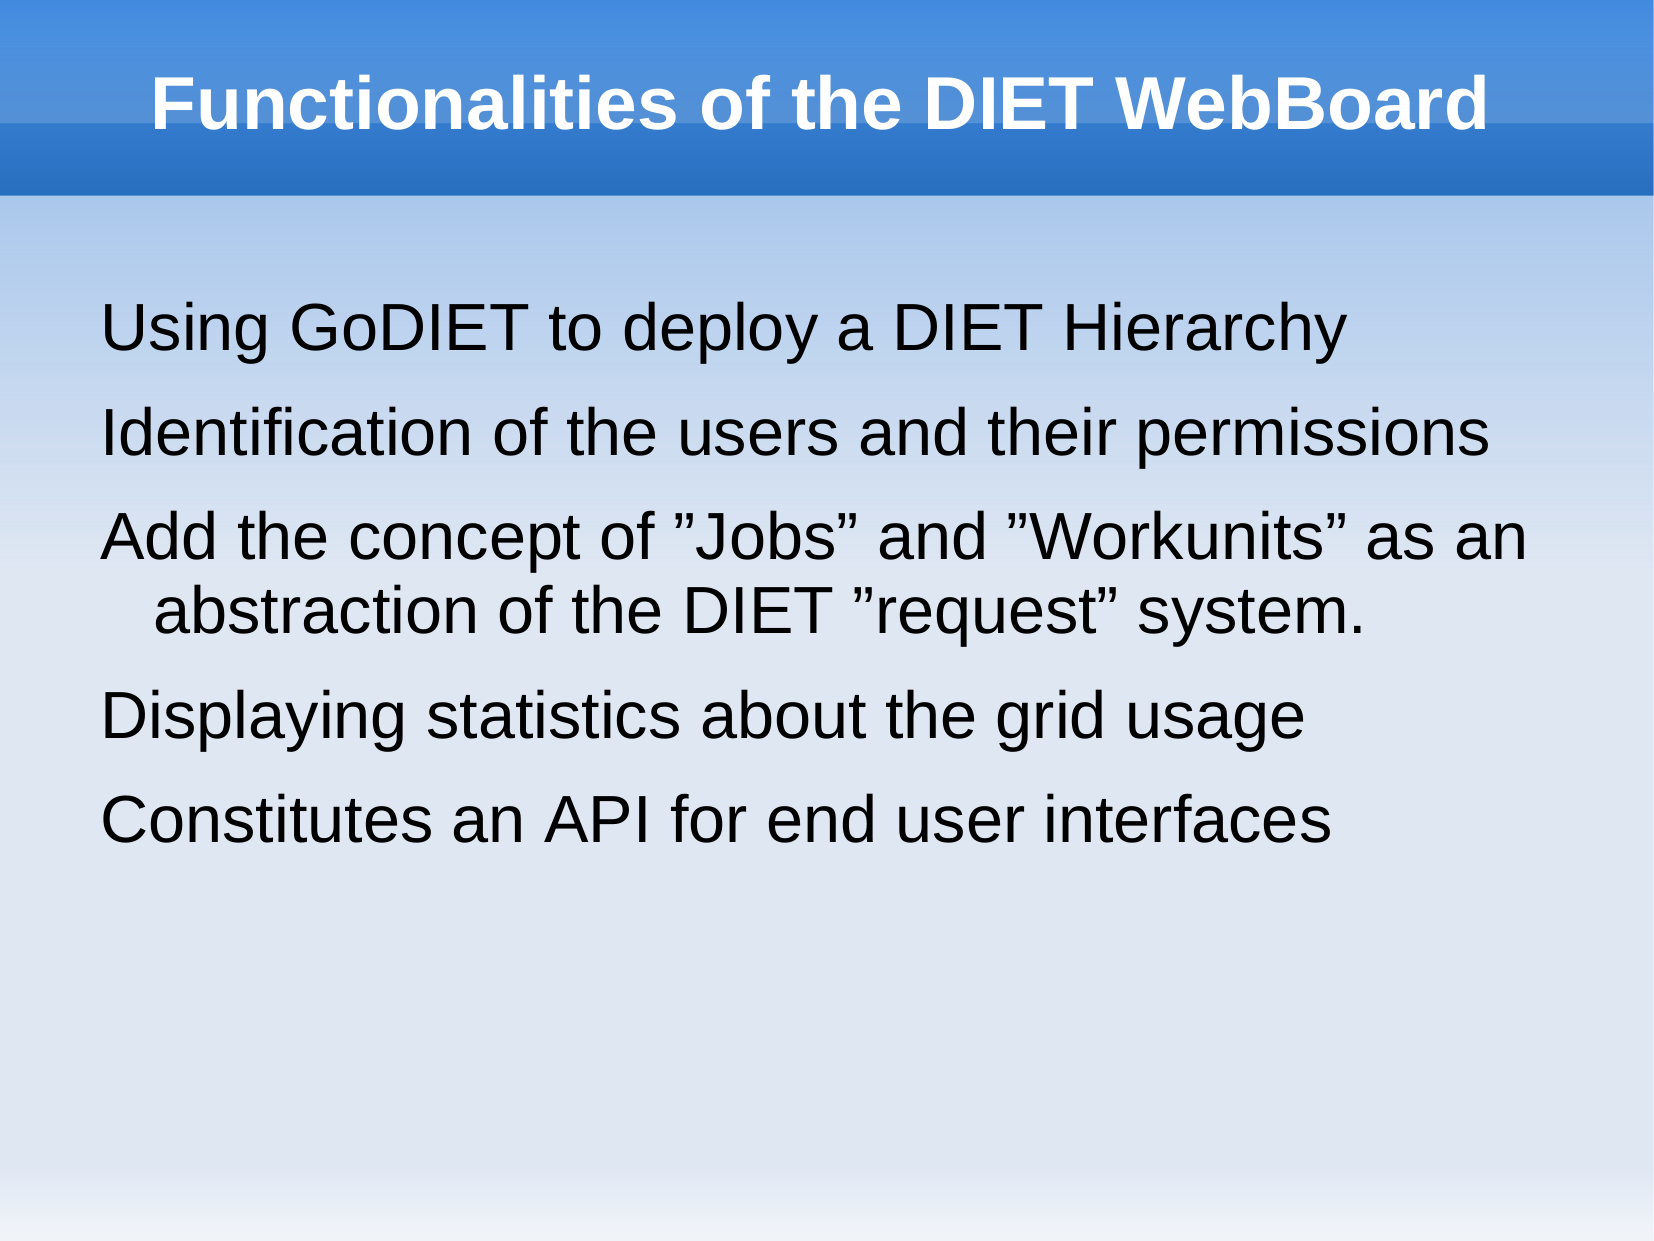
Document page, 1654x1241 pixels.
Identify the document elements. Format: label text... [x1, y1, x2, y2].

picture [0, 0, 1654, 1241]
title Functionalities of the DIET WebBoard [76, 7, 1565, 200]
list Using GoDIET to deploy a DIET Hierarchy Identification of the users and their permissions Add the concept of ”Jobs” and ”Workunits” as an abstraction of the DIET ”request” system. Displaying statistics about the grid usage Constitutes an API for end user interfaces [82, 290, 1571, 1094]
